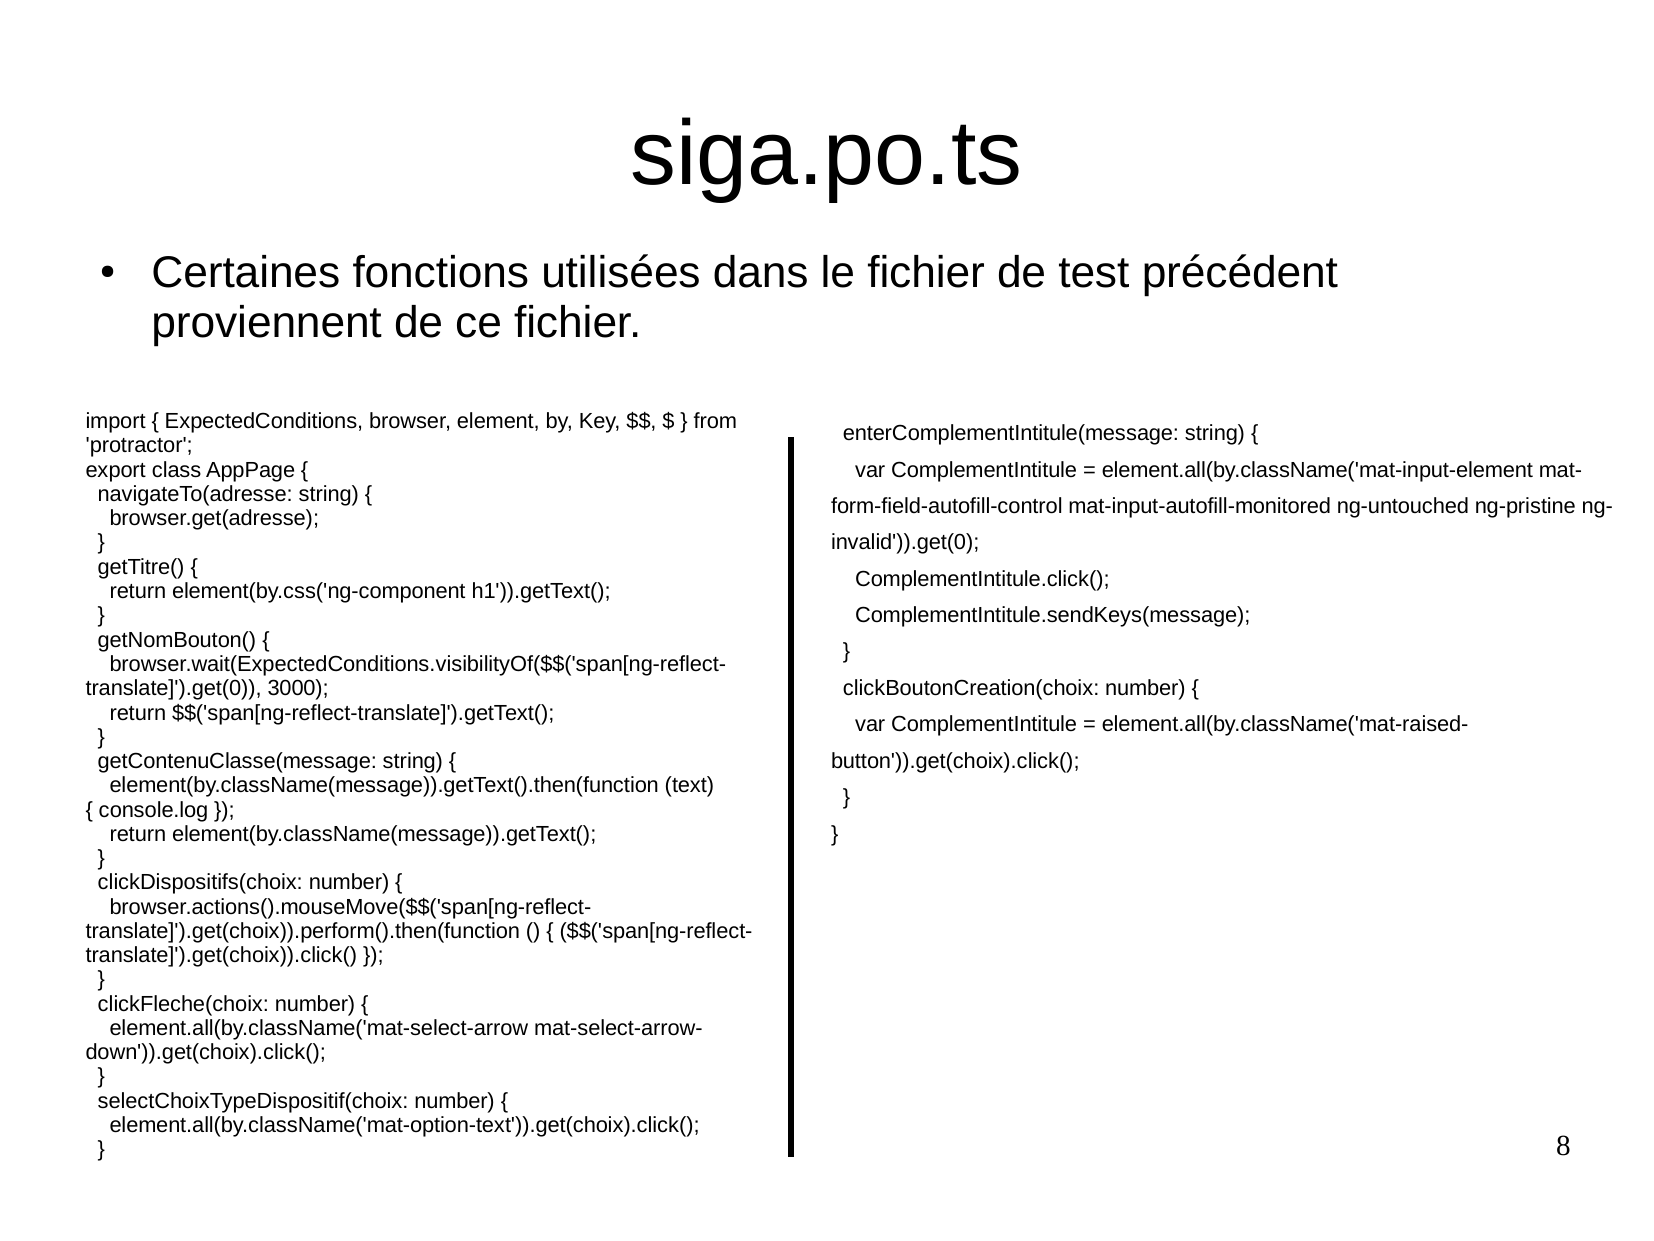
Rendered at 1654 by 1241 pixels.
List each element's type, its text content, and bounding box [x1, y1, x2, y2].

text_box import { ExpectedConditions, browser, element, by, Key, $$, $ } from 'protractor'; export class AppPage { navigateTo(adresse: string) { browser.get(adresse); } getTitre() { return element(by.css('ng-component h1')).getText(); } getNomBouton() { browser.wait(ExpectedConditions.visibilityOf($$('span[ng-reflect-translate]').get(0)), 3000); return $$('span[ng-reflect-translate]').getText(); } getContenuClasse(message: string) { element(by.className(message)).getText().then(function (text) { console.log }); return element(by.className(message)).getText(); } clickDispositifs(choix: number) { browser.actions().mouseMove($$('span[ng-reflect-translate]').get(choix)).perform().then(function () { ($$('span[ng-reflect-translate]').get(choix)).click() }); } clickFleche(choix: number) { element.all(by.className('mat-select-arrow mat-select-arrow-down')).get(choix).click(); } selectChoixTypeDispositif(choix: number) { element.all(by.className('mat-option-text')).get(choix).click(); } [70, 401, 792, 1241]
list Certaines fonctions utilisées dans le fichier de test précédent proviennent de ce fichier. [82, 248, 1571, 348]
title siga.po.ts [82, 49, 1571, 248]
text_box enterComplementIntitule(message: string) { var ComplementIntitule = element.all(by.className('mat-input-element mat-form-field-autofill-control mat-input-autofill-monitored ng-untouched ng-pristine ng-invalid')).get(0); ComplementIntitule.click(); ComplementIntitule.sendKeys(message); } clickBoutonCreation(choix: number) { var ComplementIntitule = element.all(by.className('mat-raised-button')).get(choix).click(); } } [816, 401, 1642, 1241]
